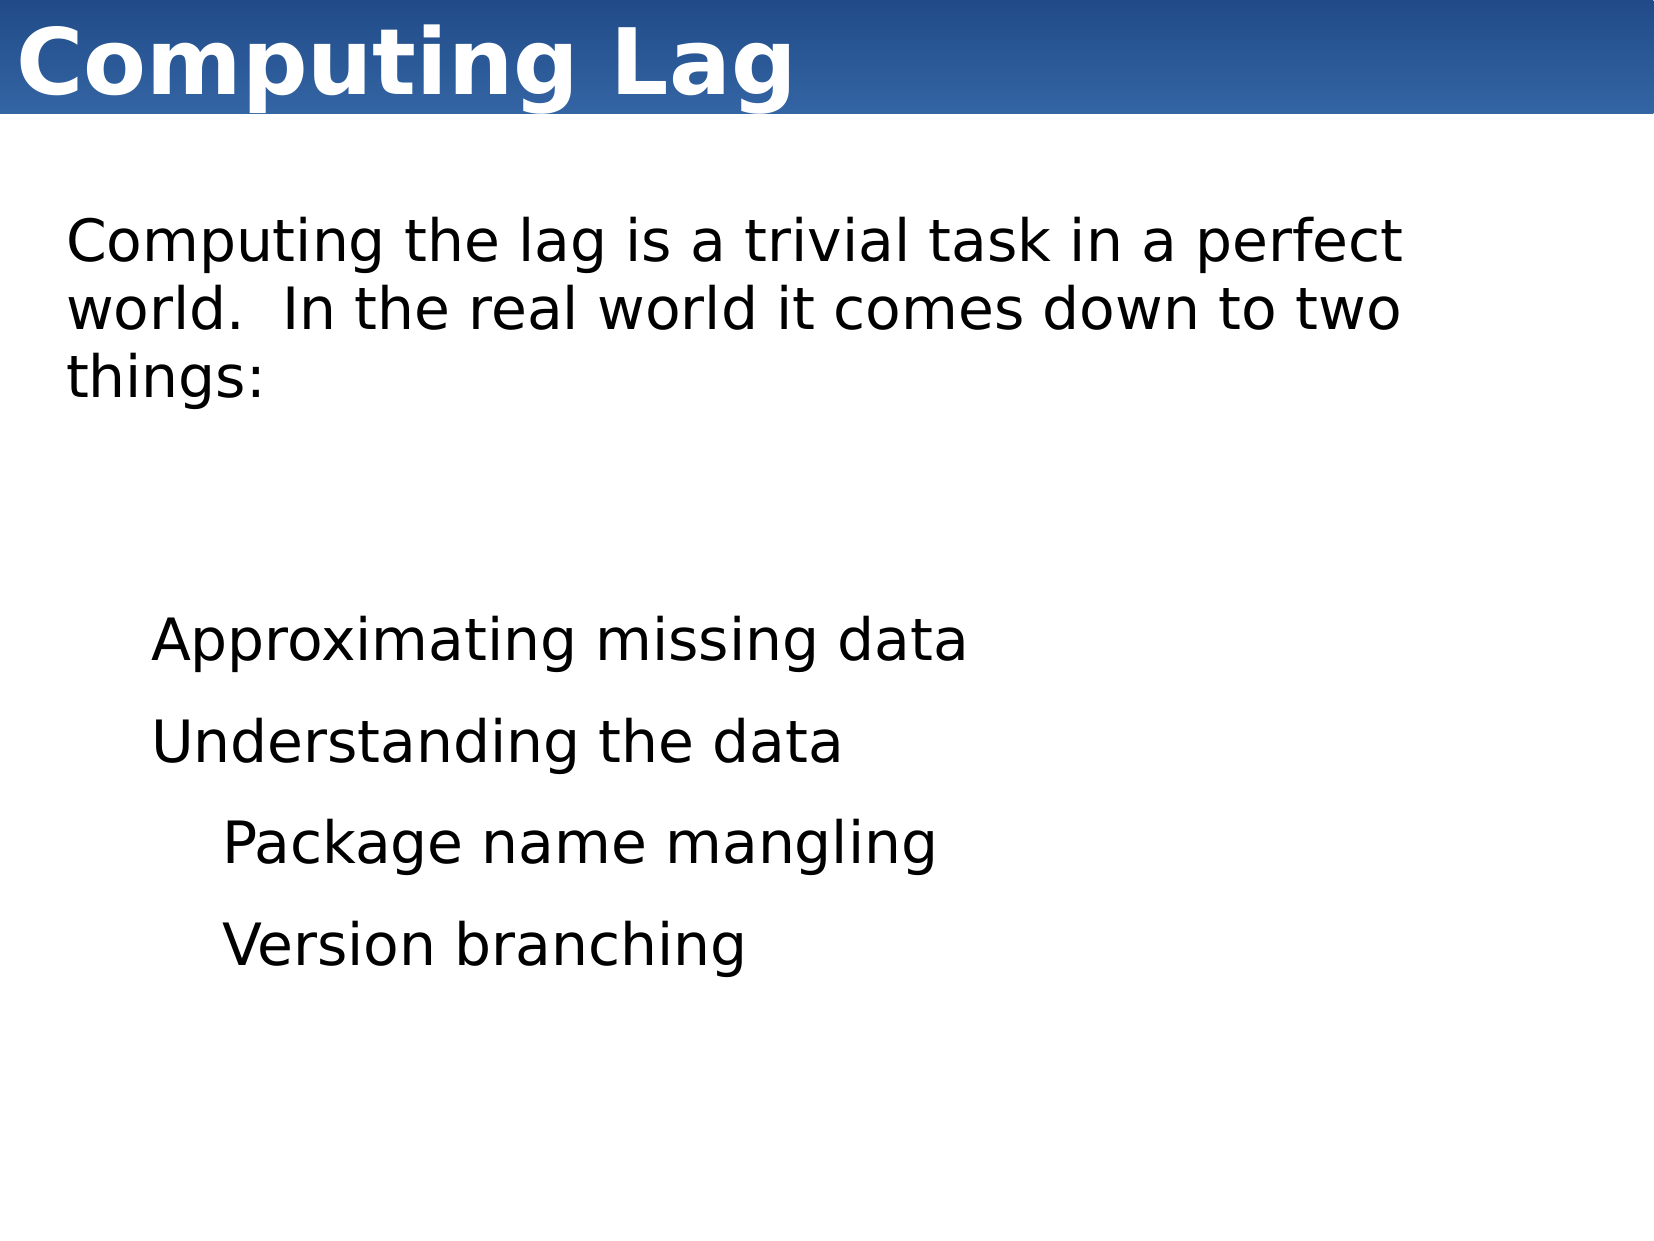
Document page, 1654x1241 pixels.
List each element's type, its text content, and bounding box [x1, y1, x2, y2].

text_box Computing Lag [1, 2, 813, 124]
text_box Computing the lag is a trivial task in a perfect world. In the real world it comes down to two things: [51, 200, 1599, 419]
text_box Approximating missing data Understanding the data Package name mangling Version branching [136, 565, 1128, 953]
text_box [0, 0, 1654, 114]
